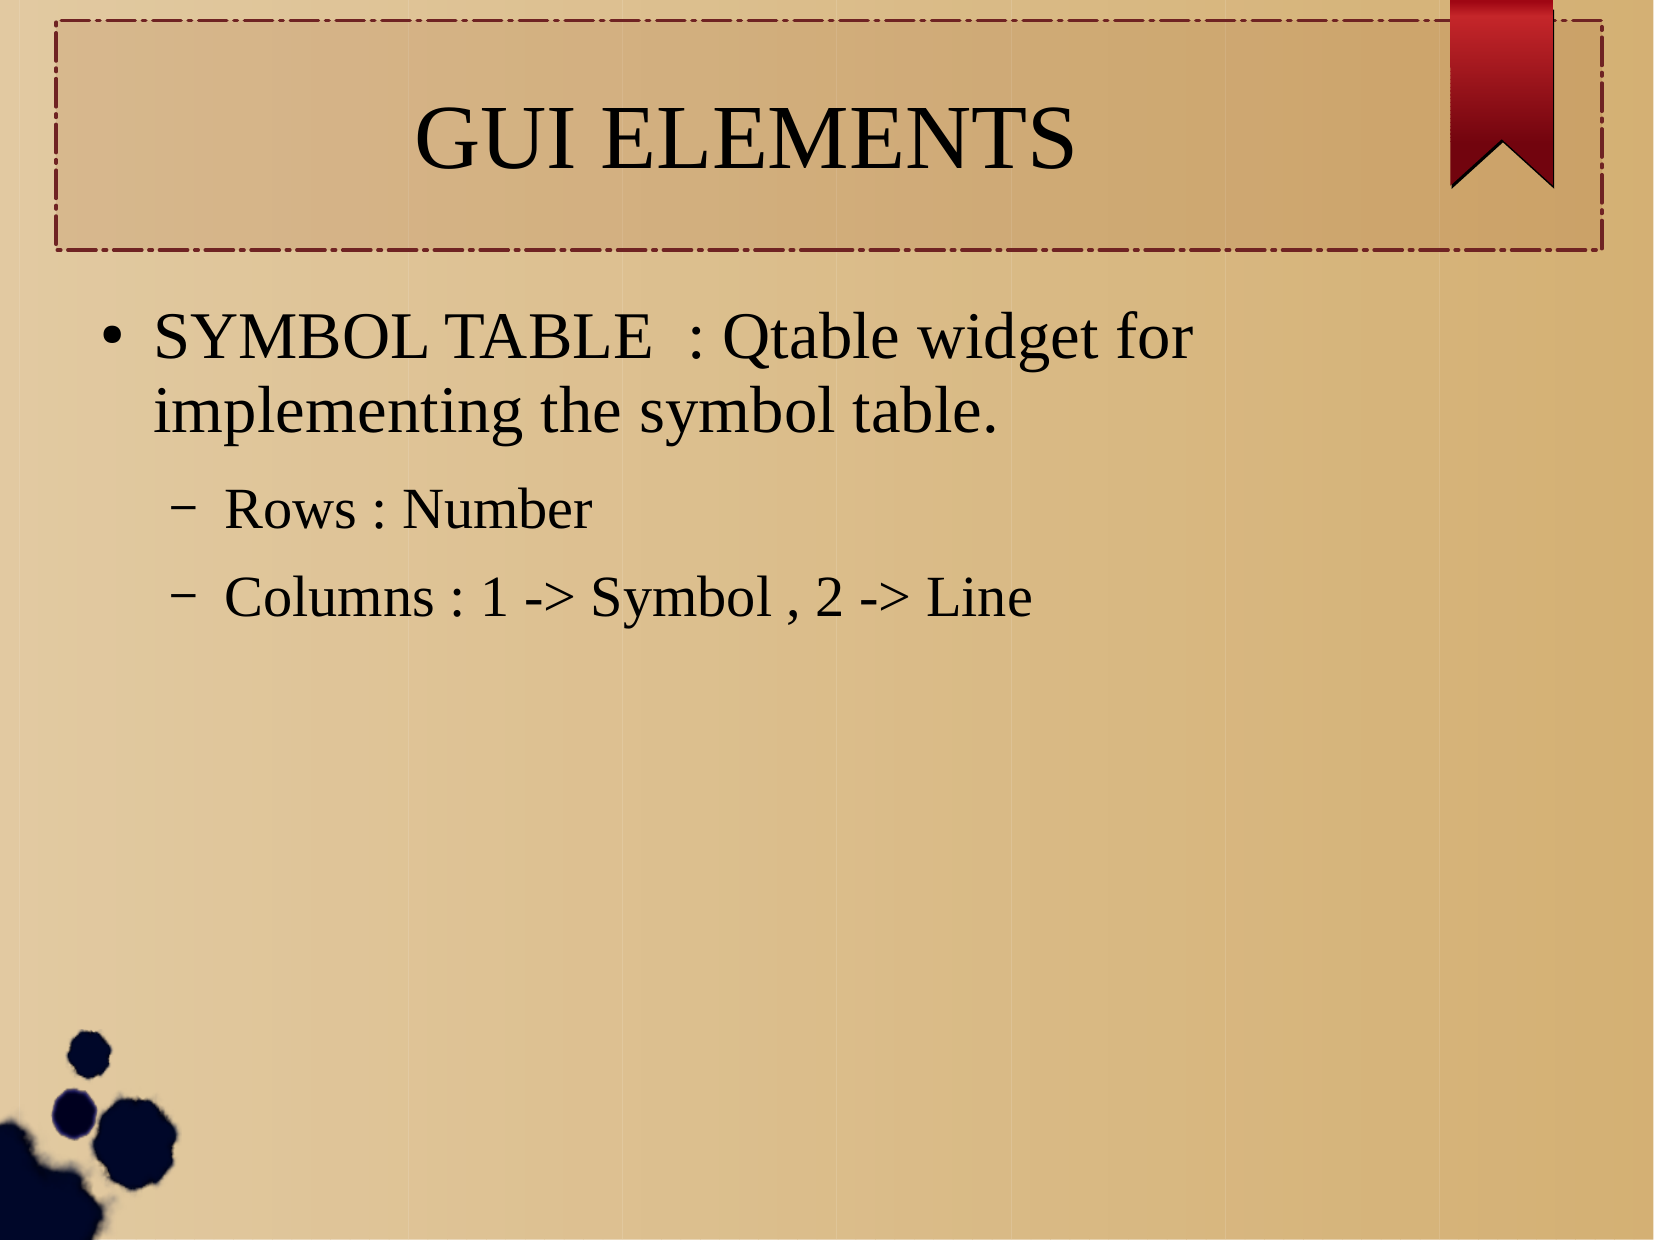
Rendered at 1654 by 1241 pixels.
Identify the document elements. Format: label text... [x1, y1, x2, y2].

title GUI ELEMENTS [82, 47, 1412, 229]
list SYMBOL TABLE : Qtable widget for implementing the symbol table. Rows : Number Columns : 1 -> Symbol , 2 -> Line [82, 299, 1571, 1019]
